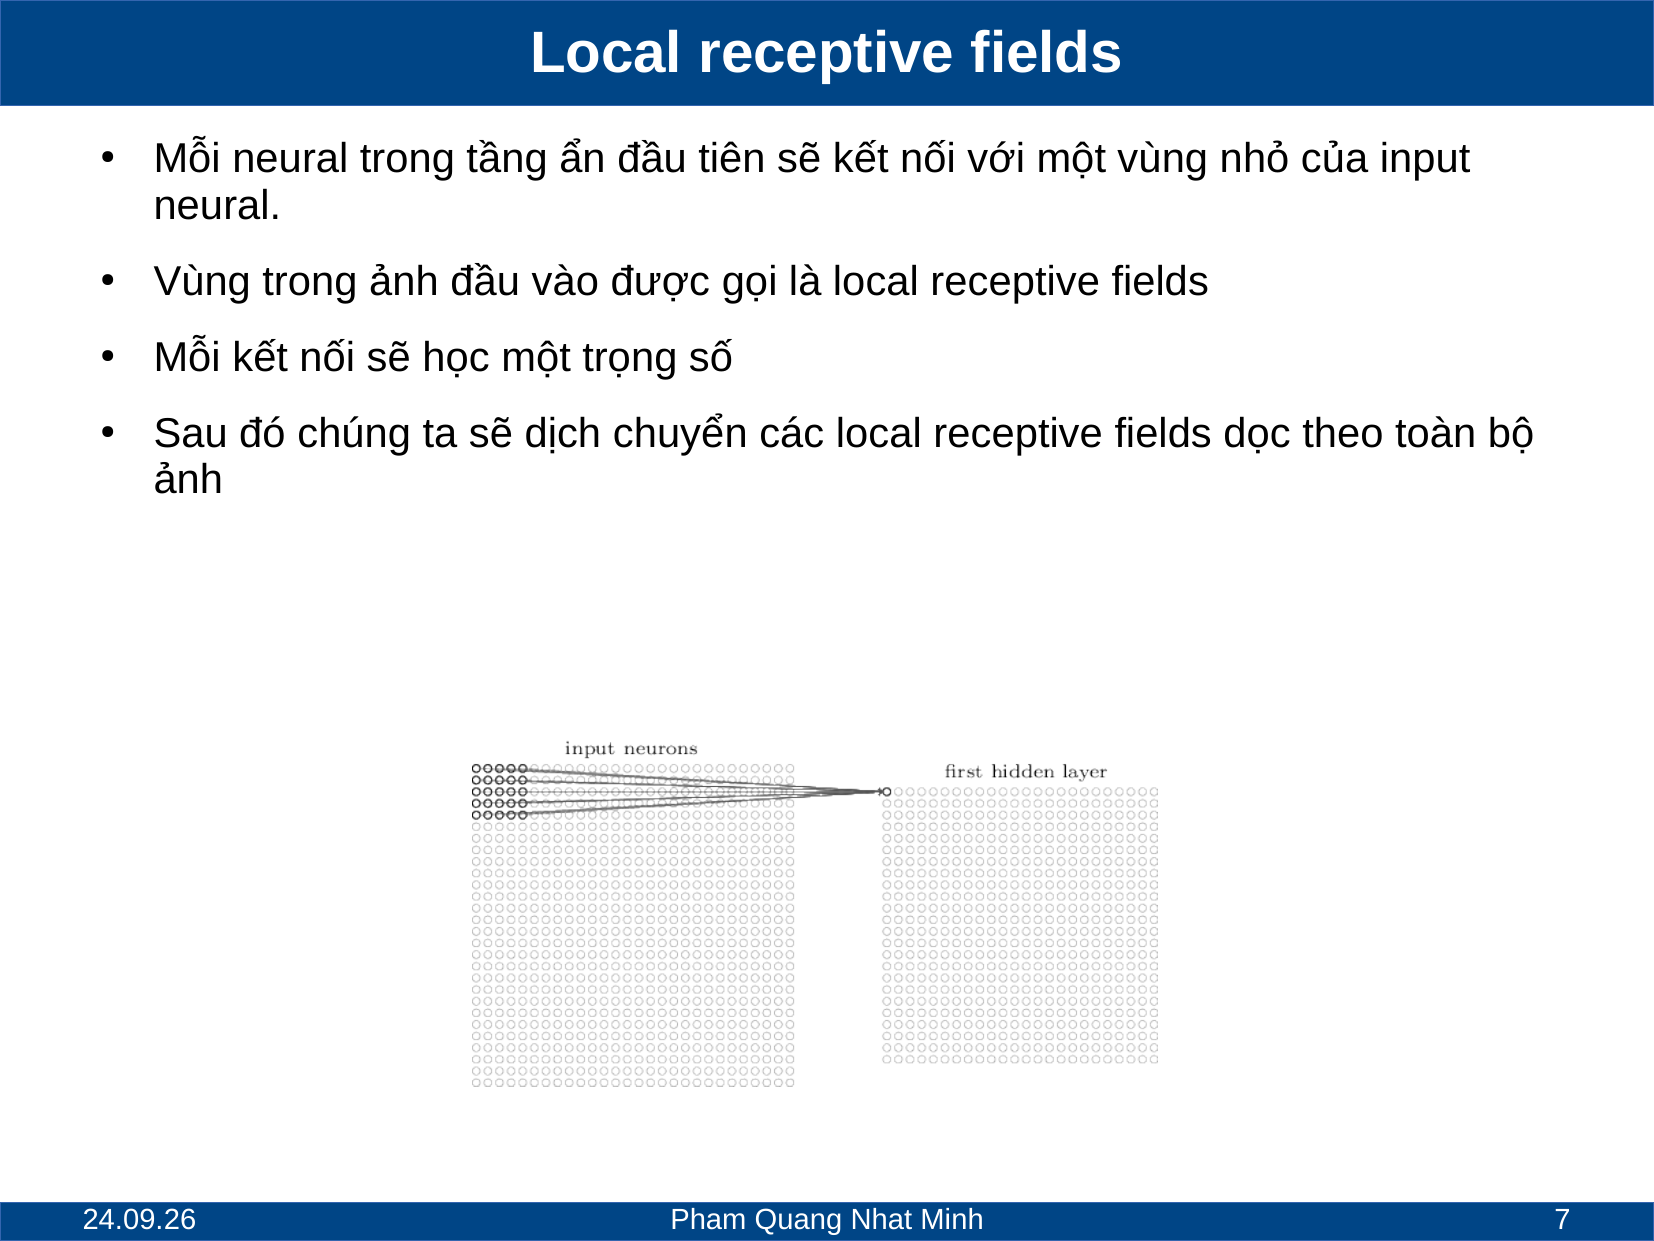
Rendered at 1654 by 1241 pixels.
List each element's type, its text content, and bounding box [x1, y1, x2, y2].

title Local receptive fields [0, 0, 1654, 106]
picture [472, 734, 1158, 1087]
list Mỗi neural trong tầng ẩn đầu tiên sẽ kết nối với một vùng nhỏ của input neural. Vùng trong ảnh đầu vào được gọi là local receptive fields Mỗi kết nối sẽ học một trọng số Sau đó chúng ta sẽ dịch chuyển các local receptive fields dọc theo toàn bộ ảnh [82, 135, 1571, 736]
